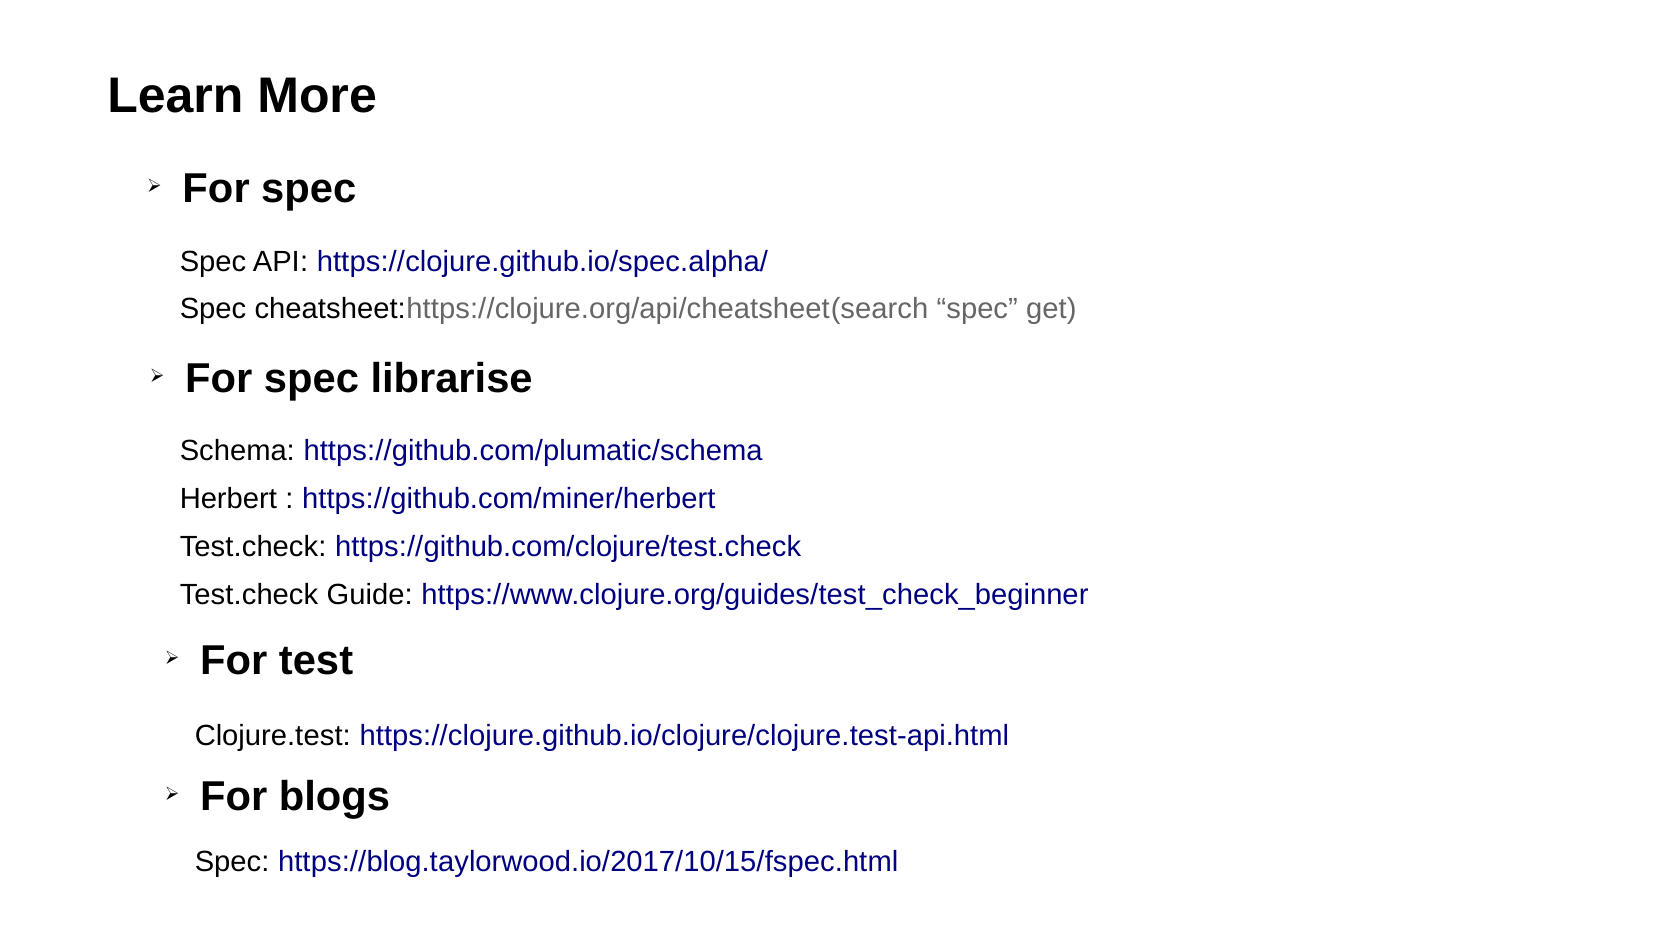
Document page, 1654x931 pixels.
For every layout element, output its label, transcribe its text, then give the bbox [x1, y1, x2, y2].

text_box Learn More [92, 60, 858, 131]
text_box Spec API: https://clojure.github.io/spec.alpha/ Spec cheatsheet:https://clojure.org/api/cheatsheet(search “spec” get) [165, 237, 1471, 333]
text_box For test [150, 629, 751, 691]
text_box For spec librarise [135, 347, 736, 409]
text_box Clojure.test: https://clojure.github.io/clojure/clojure.test-api.html [180, 711, 1486, 760]
text_box For blogs [150, 765, 751, 827]
text_box Schema: https://github.com/plumatic/schema Herbert : https://github.com/miner/herbert Test.check: https://github.com/clojure/test.check Test.check Guide: https://www.clojure.org/guides/test_check_beginner [165, 426, 1471, 618]
text_box For spec [132, 157, 733, 220]
text_box Spec: https://blog.taylorwood.io/2017/10/15/fspec.html [180, 837, 1486, 886]
